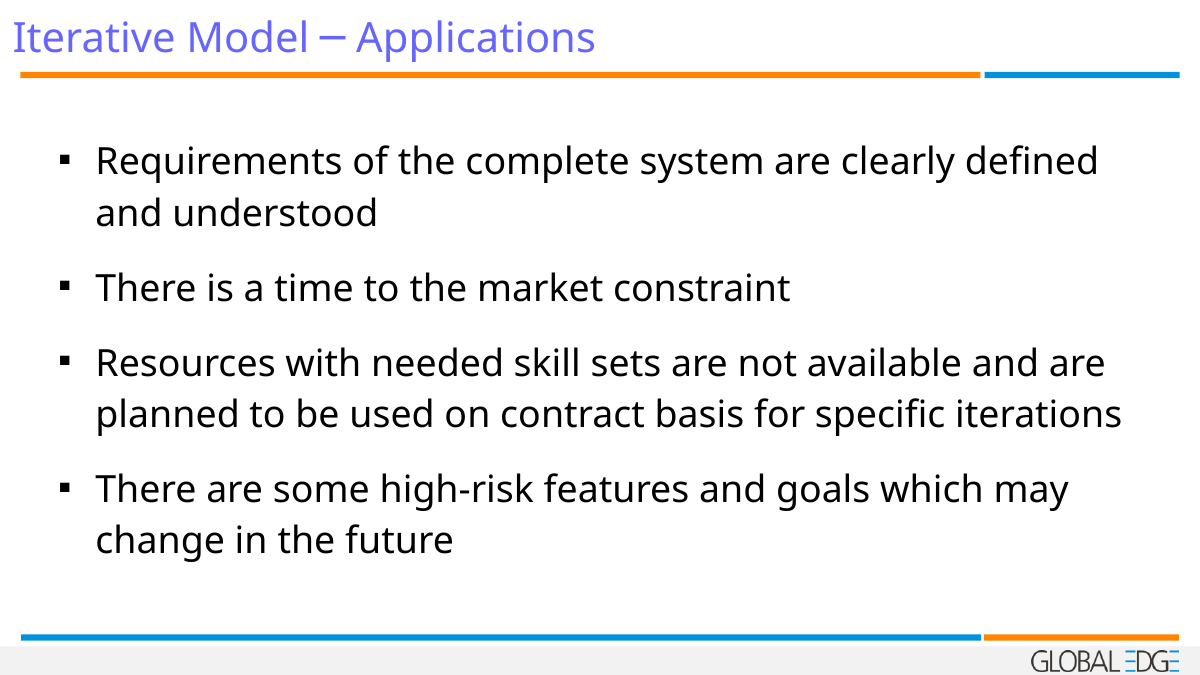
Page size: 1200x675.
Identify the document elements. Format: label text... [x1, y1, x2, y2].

subtitle Requirements of the complete system are clearly defined and understood There is a time to the market constraint Resources with needed skill sets are not available and are planned to be used on contract basis for specific iterations There are some high-risk features and goals which may change in the future [60, 135, 1140, 560]
title Iterative Model ─ Applications [12, 9, 1088, 63]
picture [1031, 650, 1179, 672]
